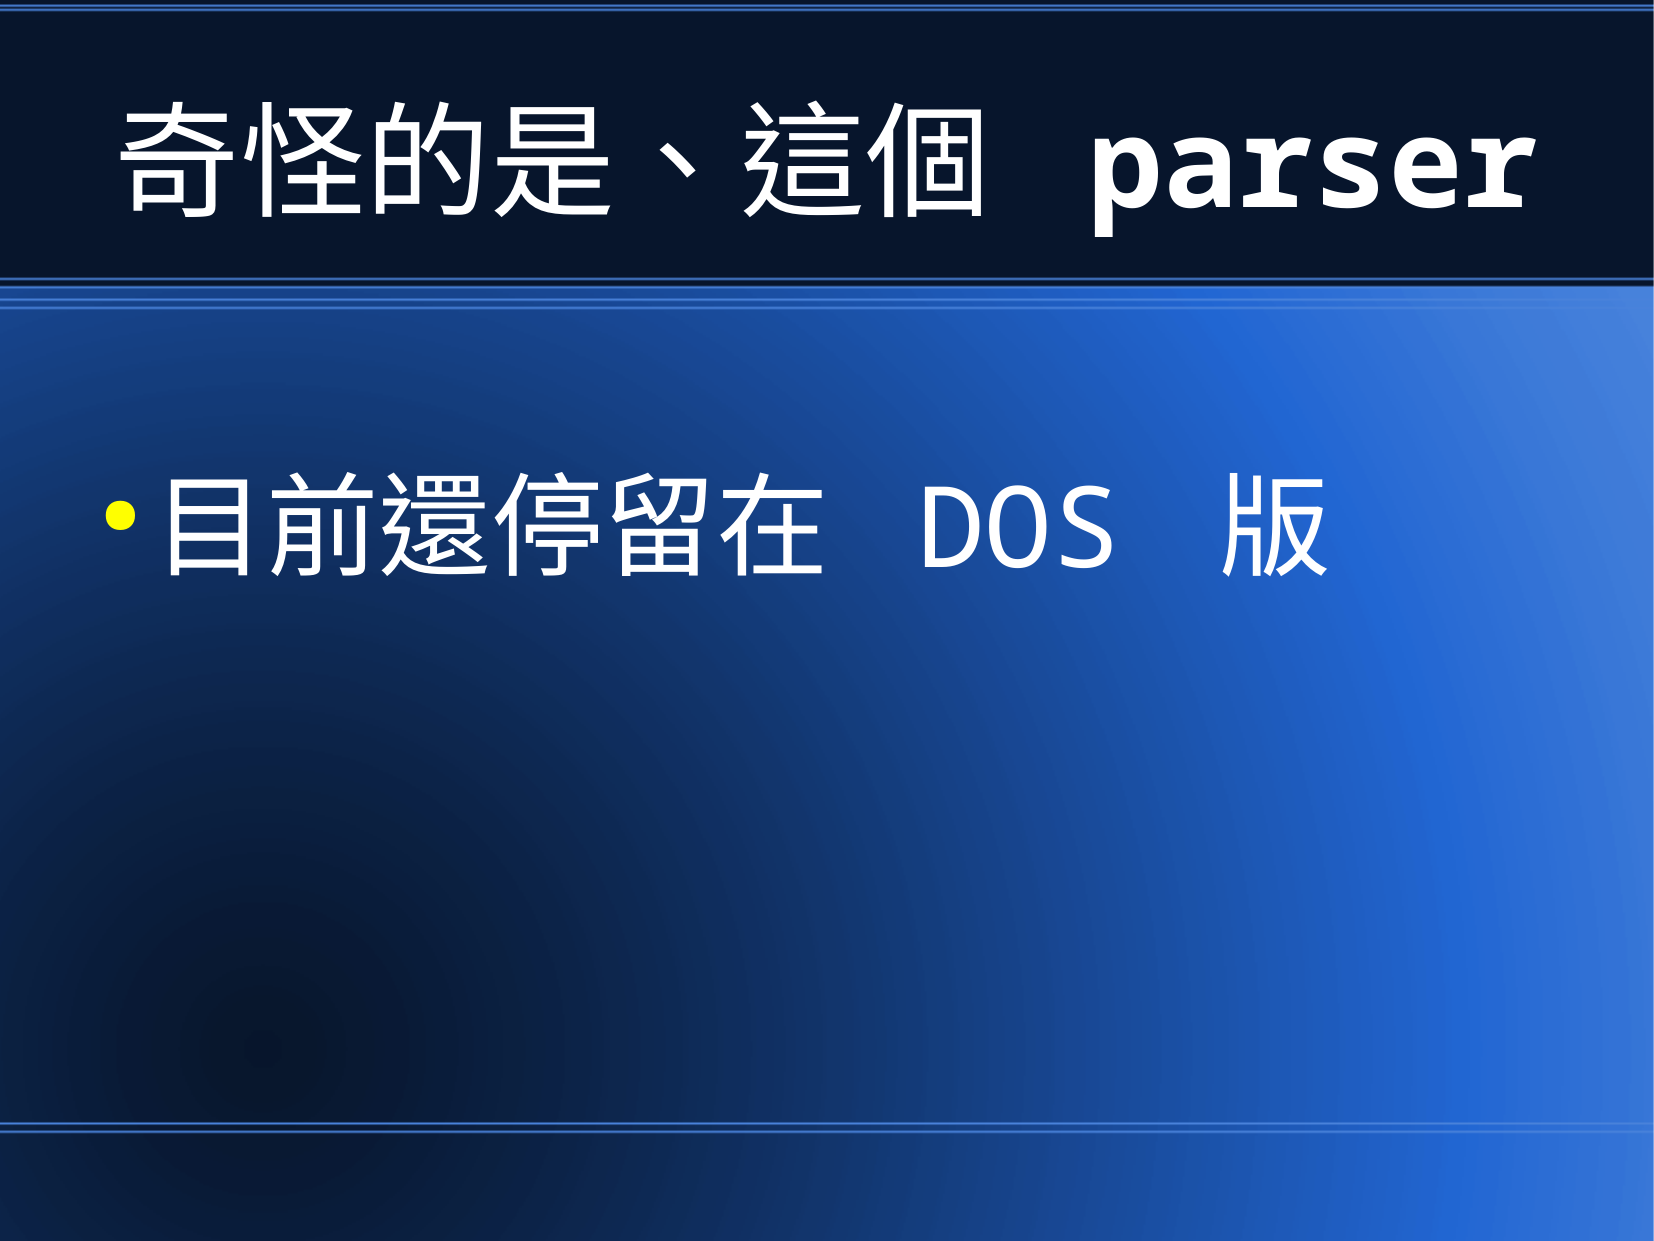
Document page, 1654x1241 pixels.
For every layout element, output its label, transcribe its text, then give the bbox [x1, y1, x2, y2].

list 目前還停留在 DOS 版 [82, 355, 1571, 1241]
title 奇怪的是、這個 parser [82, 49, 1571, 257]
picture [0, 0, 1654, 1241]
